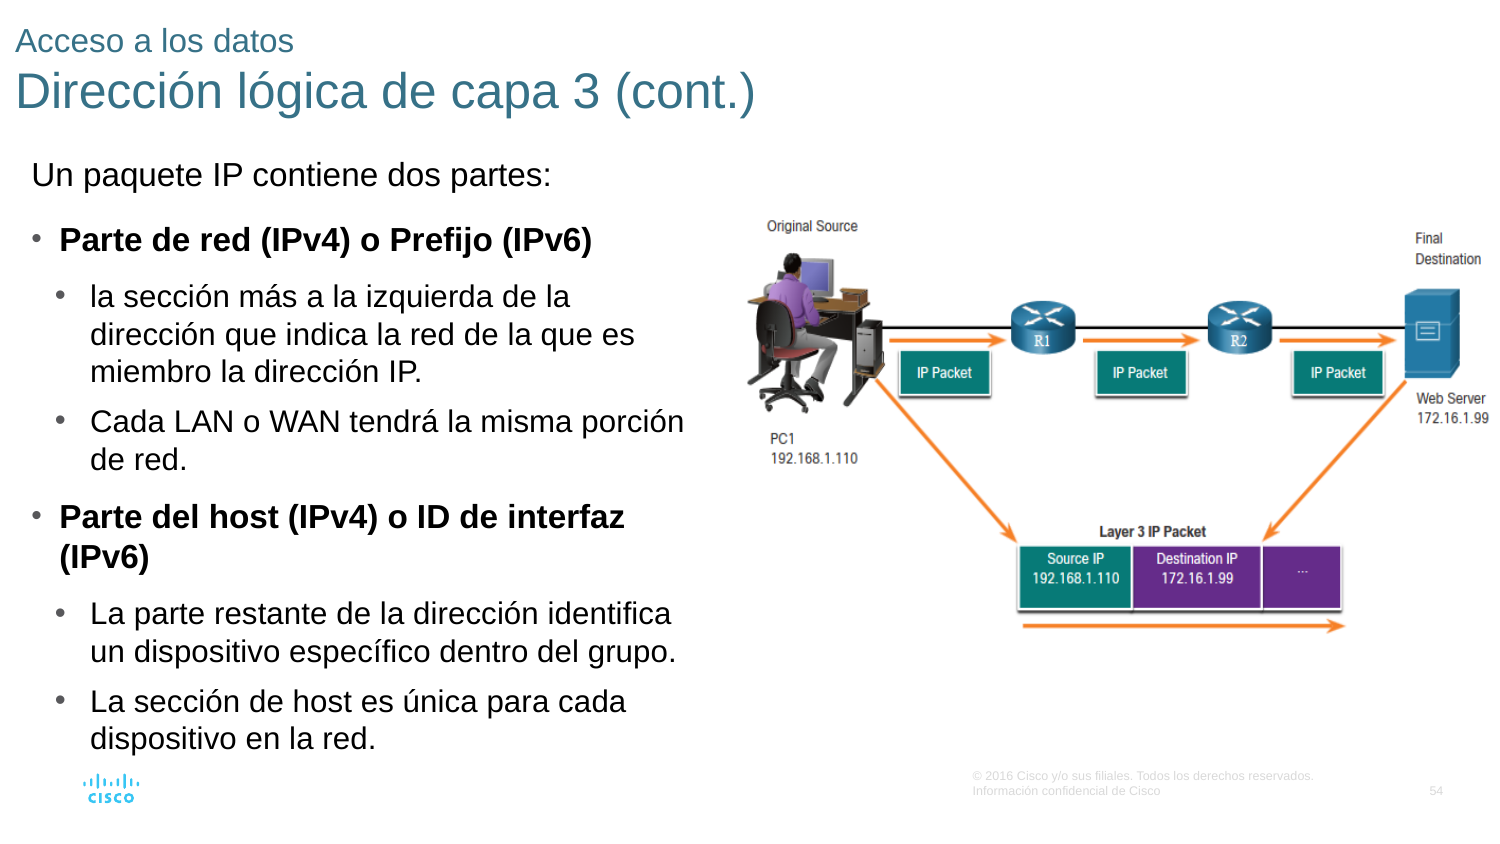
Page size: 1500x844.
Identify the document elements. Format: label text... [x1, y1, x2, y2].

list Un paquete IP contiene dos partes: Parte de red (IPv4) o Prefijo (IPv6) la sección más a la izquierda de la dirección que indica la red de la que es miembro la dirección IP. Cada LAN o WAN tendrá la misma porción de red. Parte del host (IPv4) o ID de interfaz (IPv6) La parte restante de la dirección identifica un dispositivo específico dentro del grupo. La sección de host es única para cada dispositivo en la red. [16, 145, 723, 814]
title Acceso a los datos Dirección lógica de capa 3 (cont.) [0, 6, 1500, 131]
picture [738, 202, 1500, 641]
